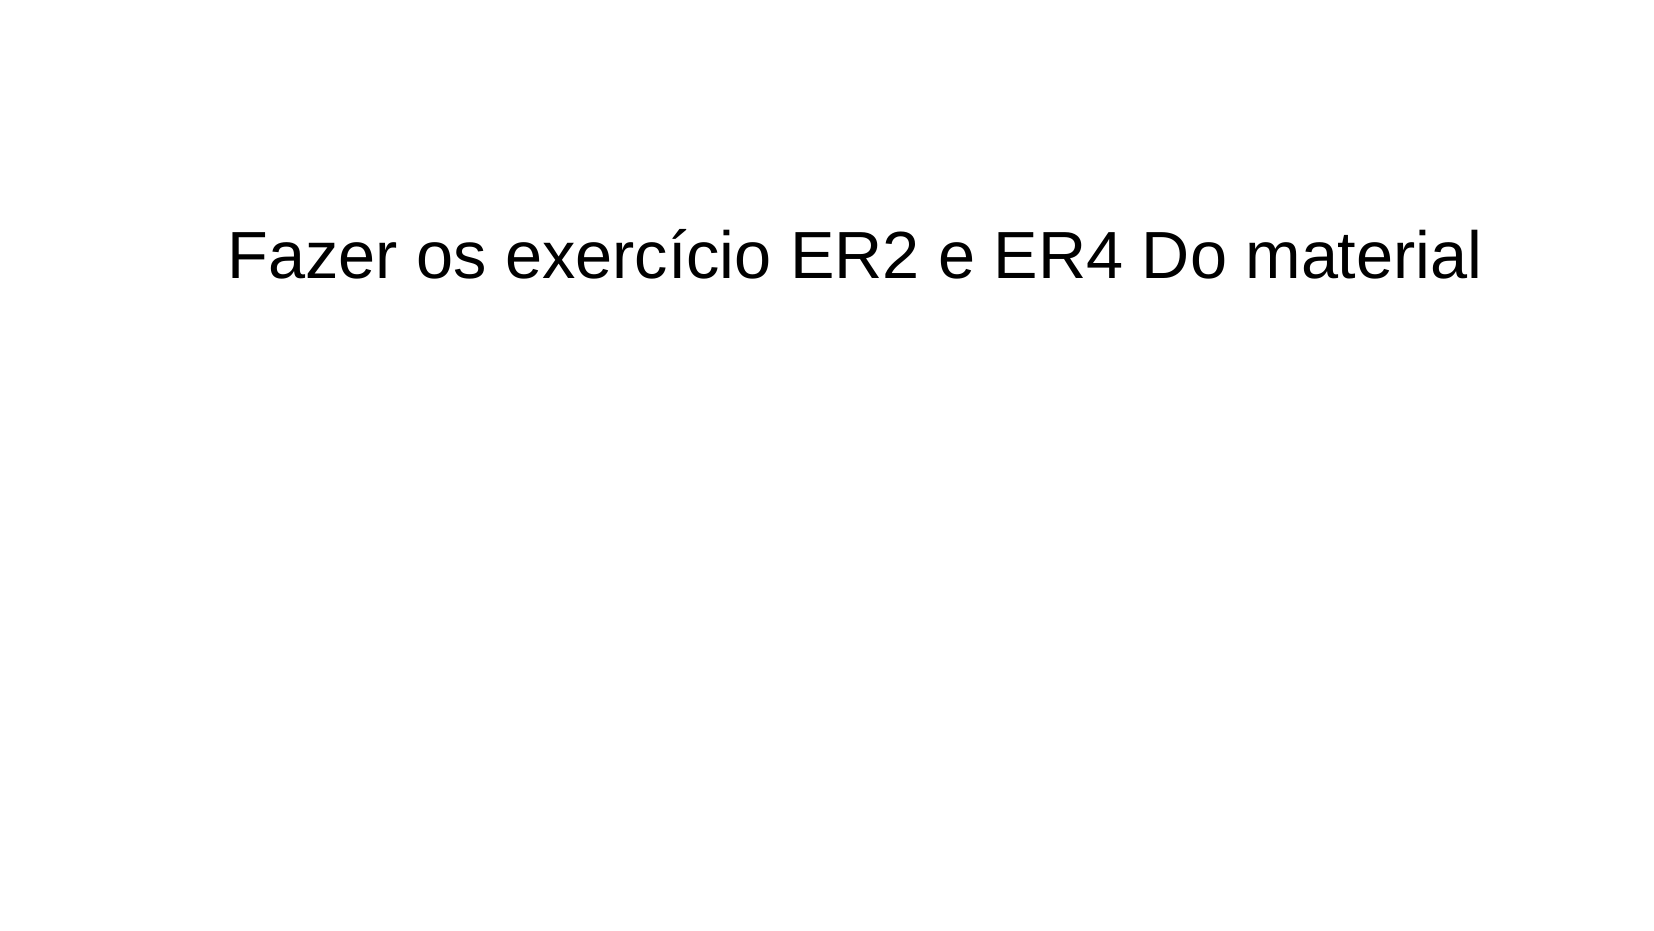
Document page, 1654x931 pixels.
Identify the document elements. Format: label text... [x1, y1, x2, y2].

list Fazer os exercício ER2 e ER4 Do material [82, 217, 1571, 758]
